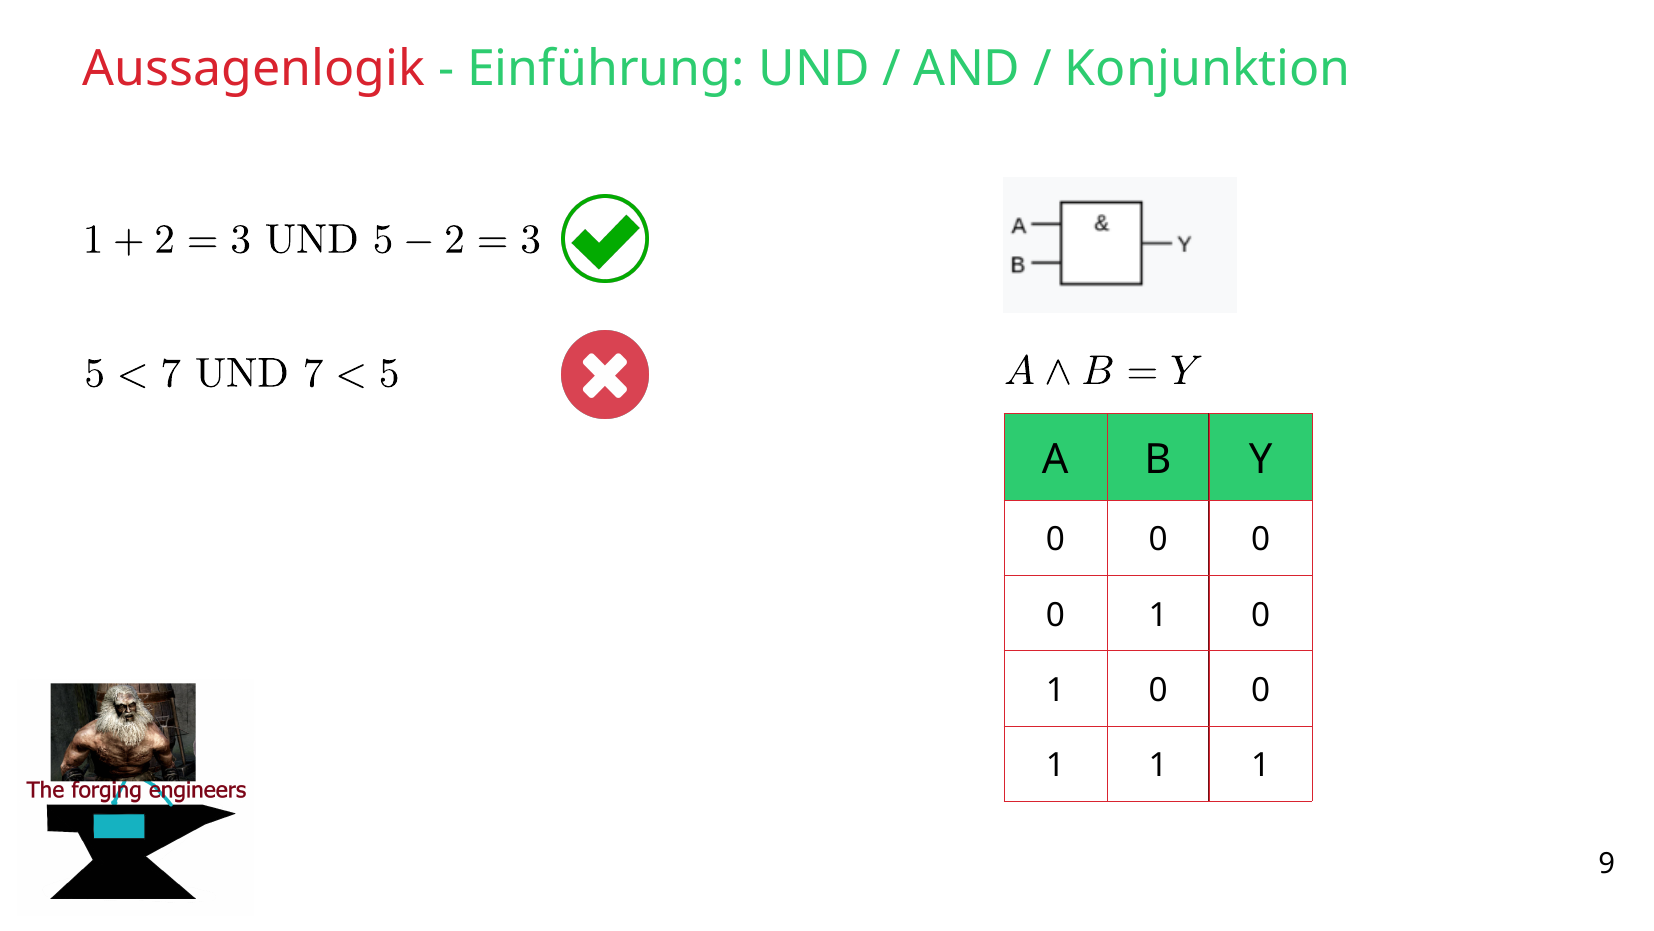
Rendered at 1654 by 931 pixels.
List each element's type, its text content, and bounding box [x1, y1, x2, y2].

table_cell 0 [1005, 501, 1107, 575]
table_cell 0 [1005, 576, 1107, 650]
table_cell 1 [1108, 576, 1208, 650]
table_cell 0 [1210, 651, 1312, 726]
table_cell 1 [1210, 727, 1312, 801]
picture [561, 194, 649, 283]
table_header Y [1210, 414, 1312, 500]
picture [82, 224, 540, 257]
table_header A [1005, 414, 1107, 500]
table_cell 0 [1108, 501, 1208, 575]
table_cell 1 [1005, 651, 1107, 726]
picture [82, 356, 399, 390]
picture [1003, 177, 1237, 314]
table_header B [1108, 414, 1208, 500]
picture [1003, 354, 1202, 385]
picture [561, 330, 649, 419]
table_cell 0 [1210, 576, 1312, 650]
picture [17, 679, 254, 916]
table_cell 0 [1210, 501, 1312, 575]
table_cell 1 [1005, 727, 1107, 801]
title Aussagenlogik - Einführung: UND / AND / Konjunktion [82, 37, 1571, 95]
table_cell 1 [1108, 727, 1208, 801]
table_cell 0 [1108, 651, 1208, 726]
